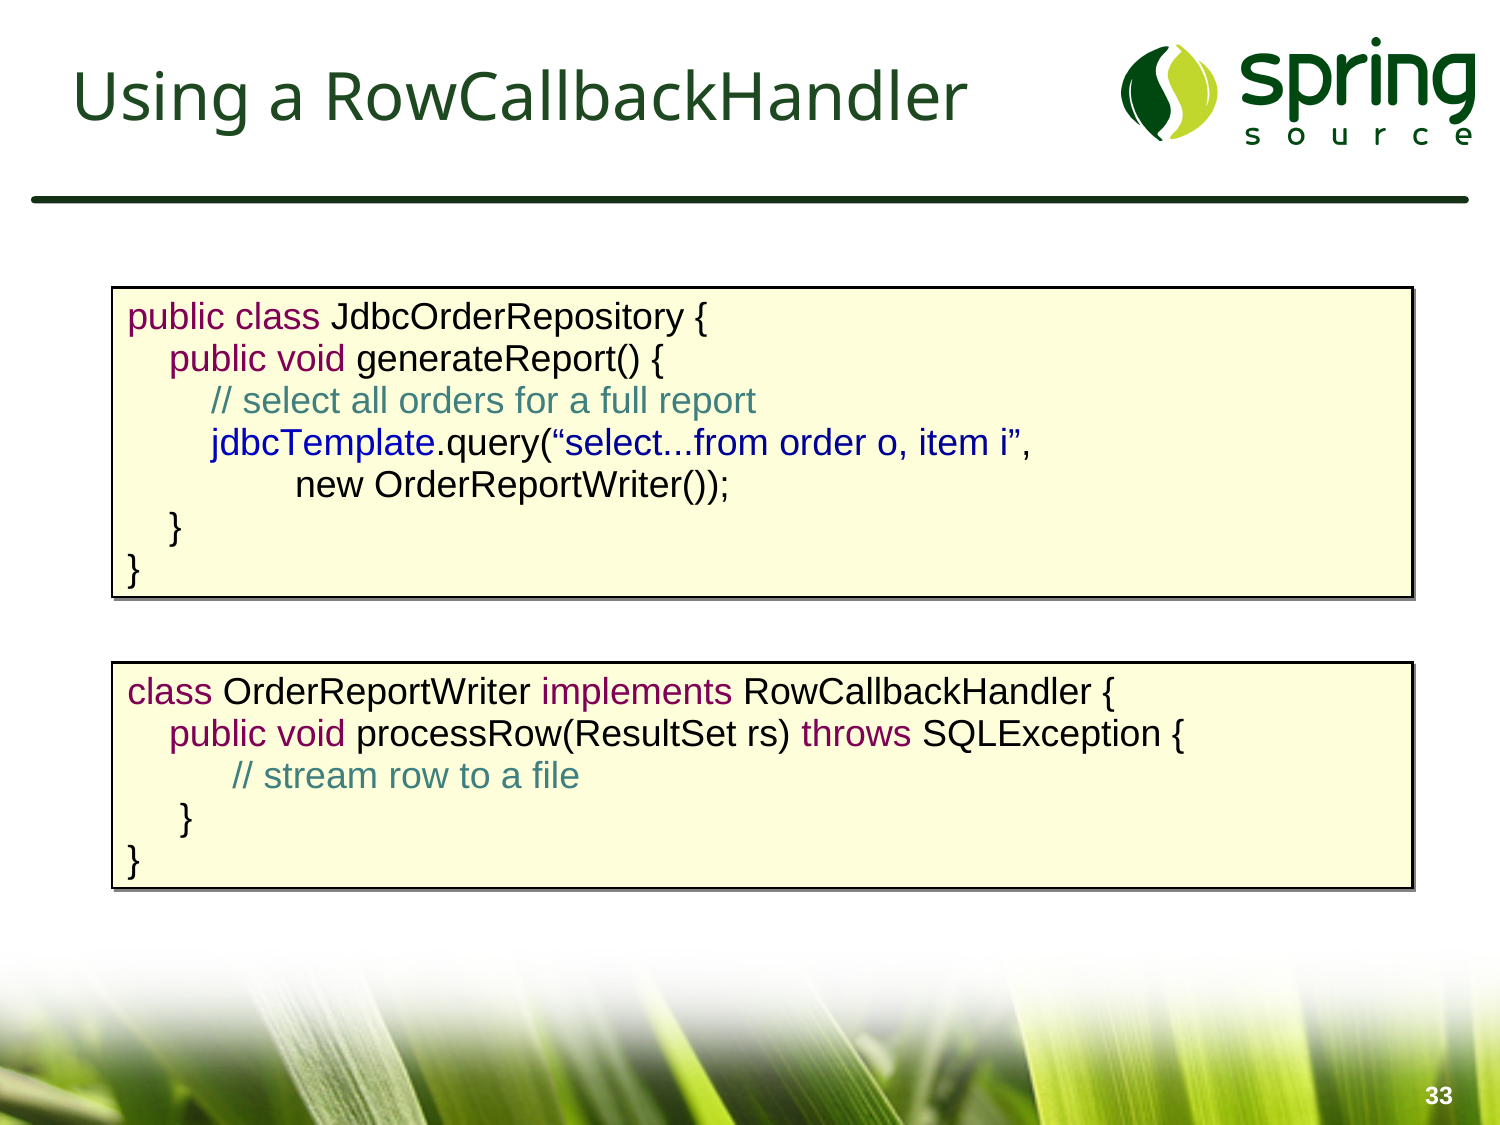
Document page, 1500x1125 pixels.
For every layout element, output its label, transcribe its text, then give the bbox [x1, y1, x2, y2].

picture [0, 944, 1500, 1125]
text_box public class JdbcOrderRepository { public void generateReport() { // select all orders for a full report jdbcTemplate.query(“select...from order o, item i”, new OrderReportWriter()); } } [112, 287, 1413, 597]
text_box class OrderReportWriter implements RowCallbackHandler { public void processRow(ResultSet rs) throws SQLException { // stream row to a file } } [112, 662, 1413, 888]
title Using a RowCallbackHandler [56, 13, 1089, 176]
picture [1121, 37, 1475, 145]
